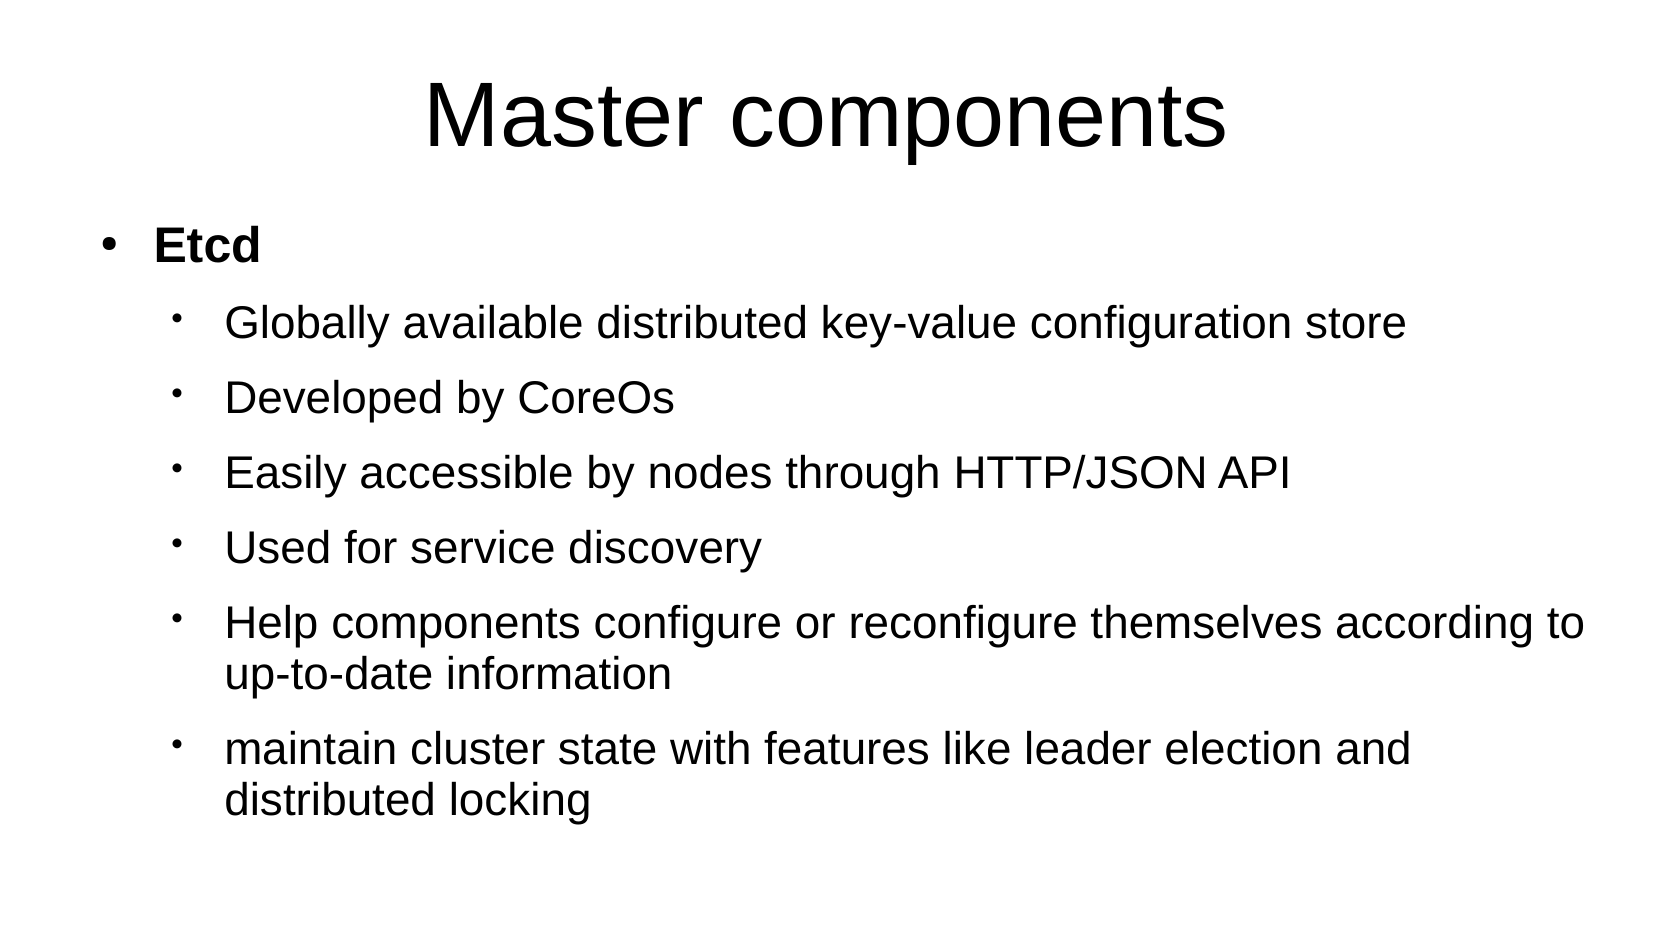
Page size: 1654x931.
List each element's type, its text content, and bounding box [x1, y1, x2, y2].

list Etcd Globally available distributed key-value configuration store Developed by CoreOs Easily accessible by nodes through HTTP/JSON API Used for service discovery Help components configure or reconfigure themselves according to up-to-date information maintain cluster state with features like leader election and distributed locking [82, 217, 1607, 898]
title Master components [82, 37, 1571, 193]
